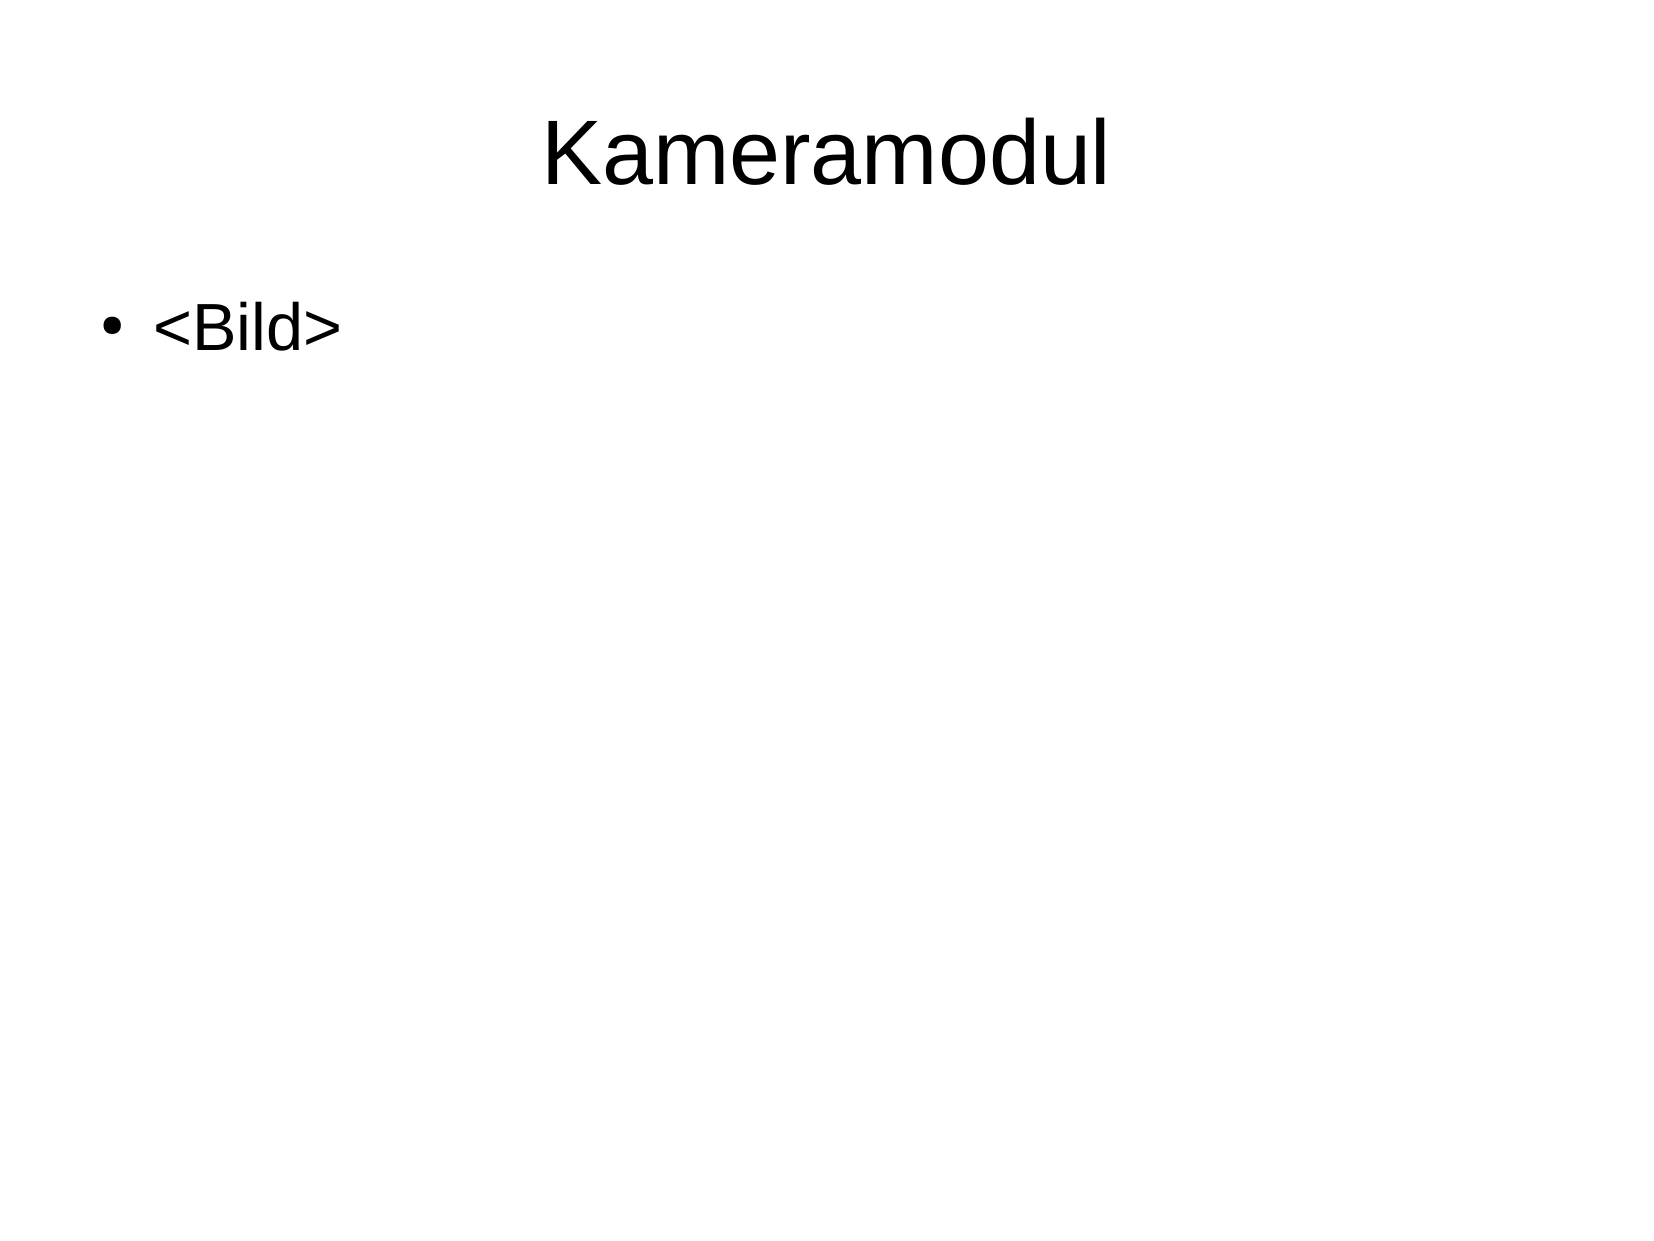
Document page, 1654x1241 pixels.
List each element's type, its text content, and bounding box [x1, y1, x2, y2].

title Kameramodul [82, 49, 1571, 257]
list <Bild> [82, 290, 1571, 1010]
